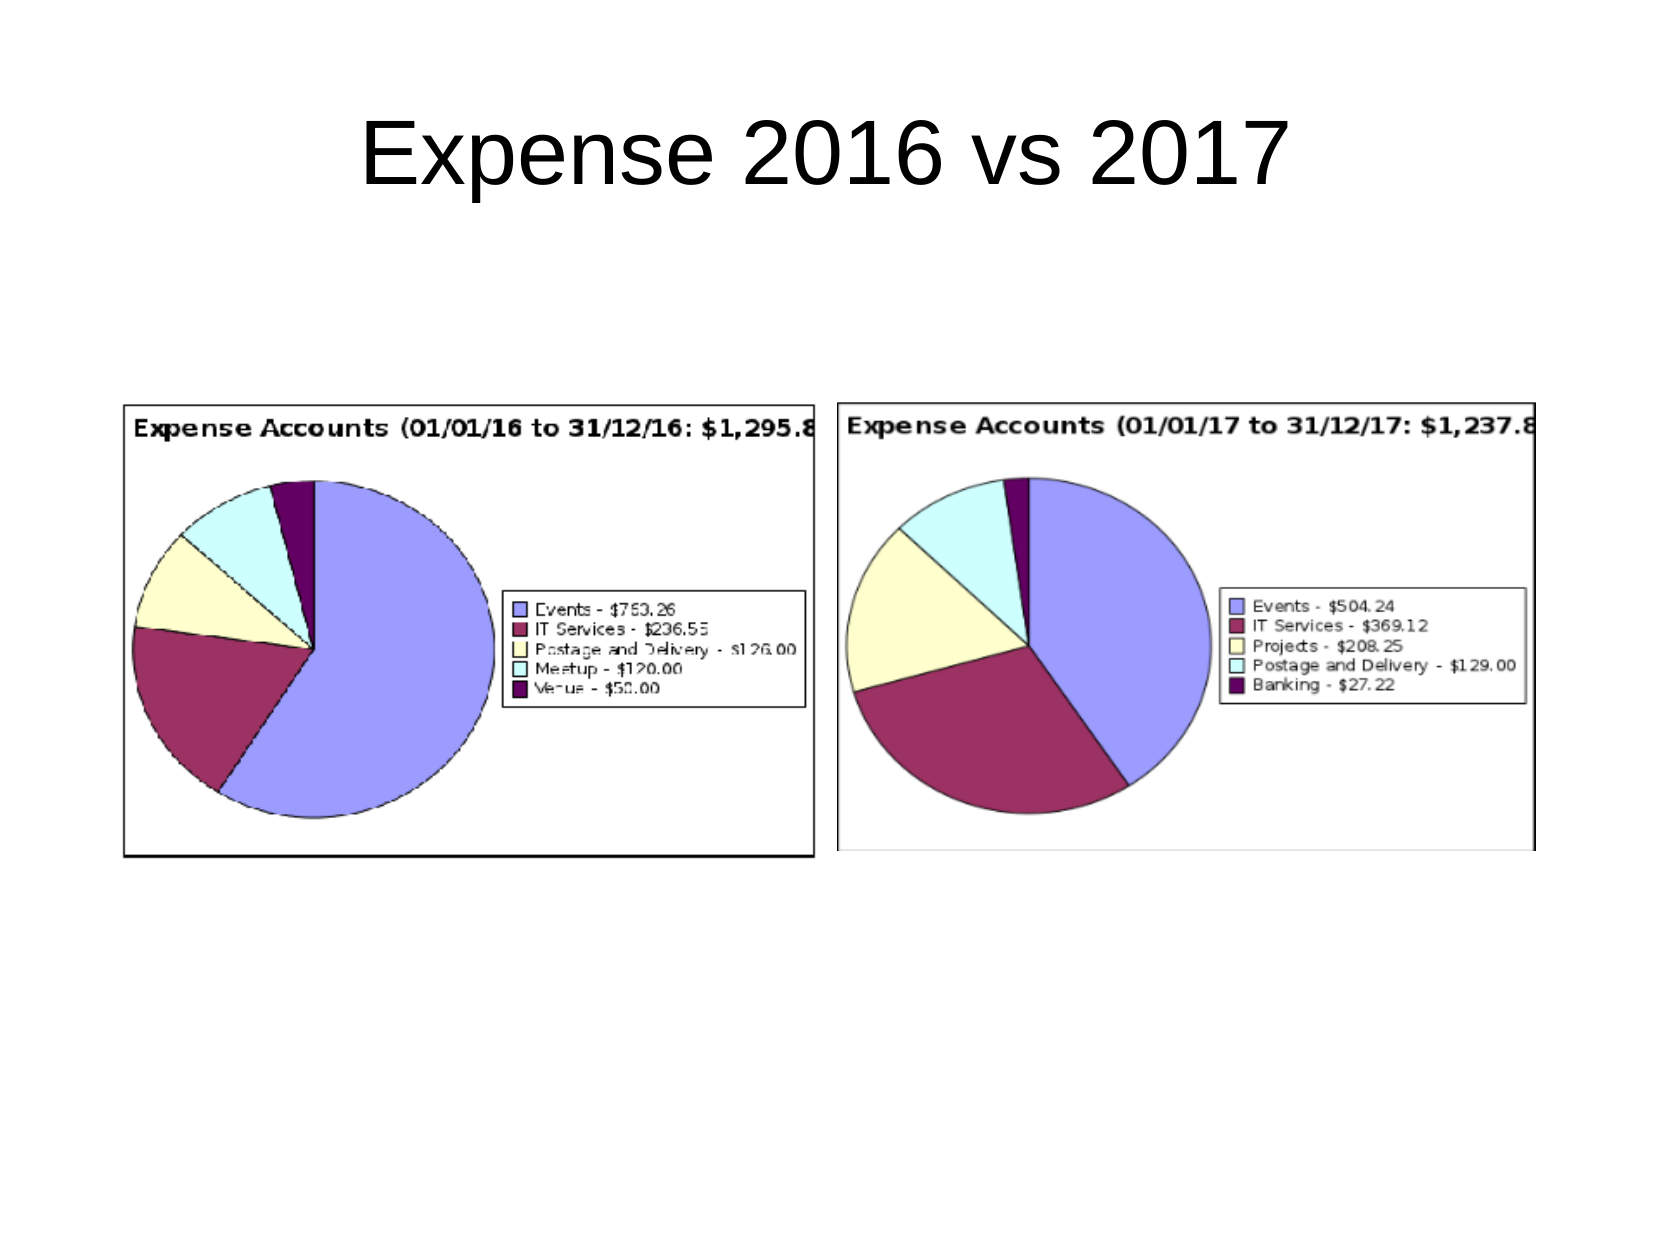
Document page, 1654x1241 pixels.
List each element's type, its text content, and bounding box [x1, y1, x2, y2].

title Expense 2016 vs 2017 [82, 49, 1571, 257]
picture [82, 366, 1536, 1241]
